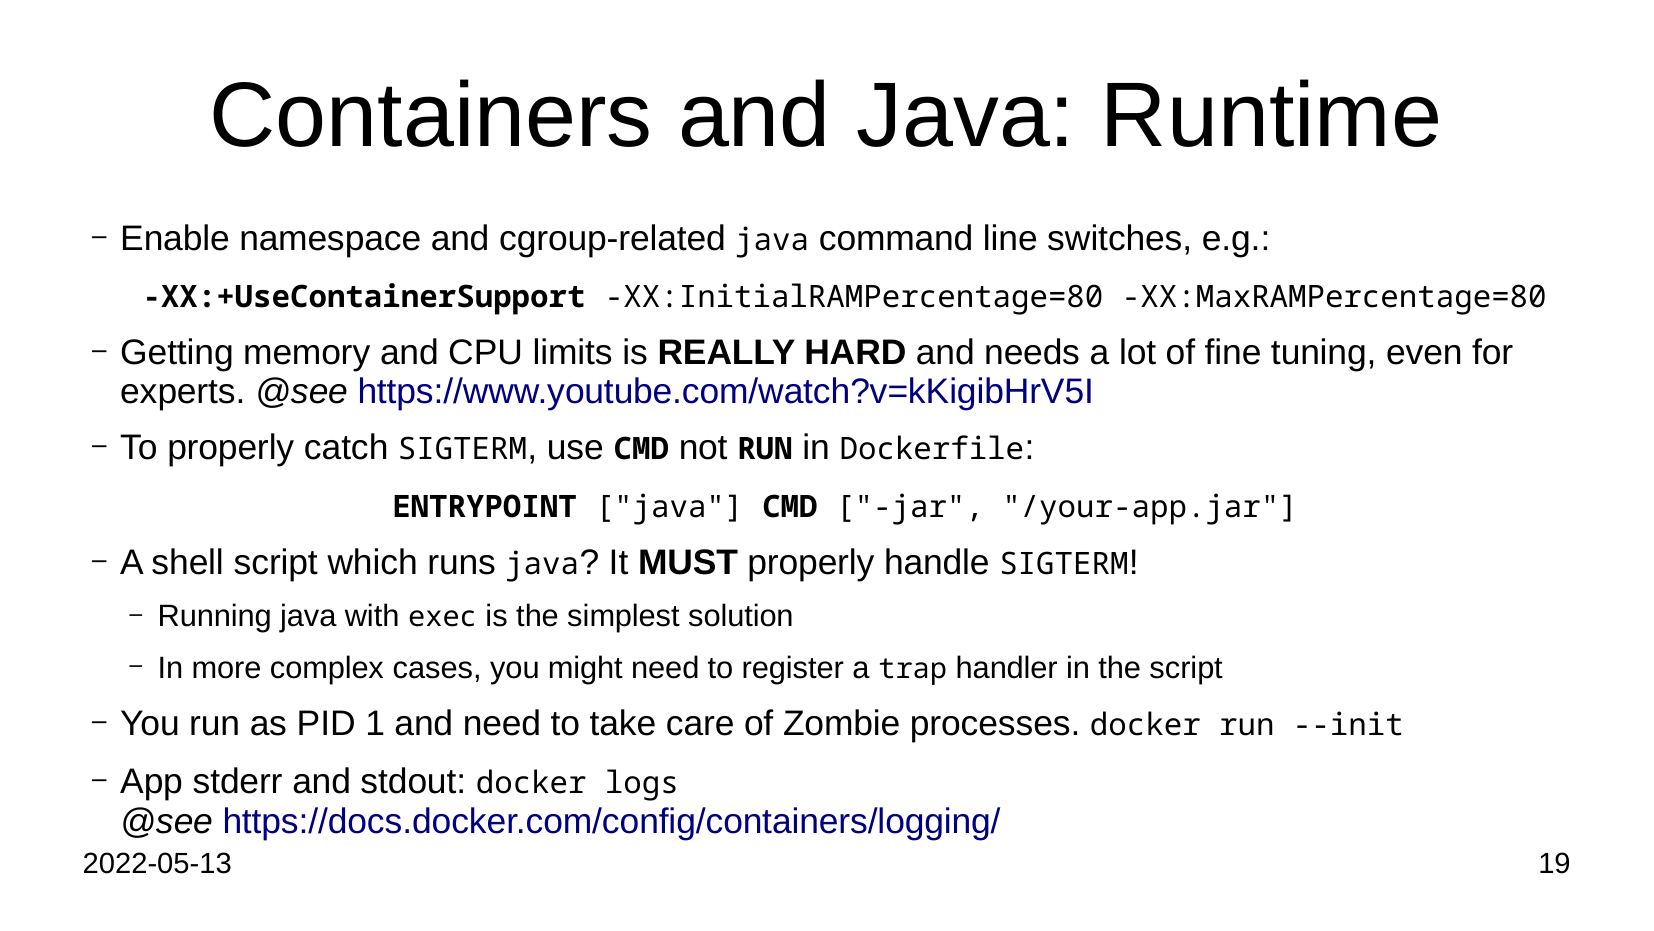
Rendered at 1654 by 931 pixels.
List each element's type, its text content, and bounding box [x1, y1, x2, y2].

title Containers and Java: Runtime [82, 37, 1571, 193]
list Enable namespace and cgroup-related java command line switches, e.g.: -XX:+UseContainerSupport -XX:InitialRAMPercentage=80 -XX:MaxRAMPercentage=80 Getting memory and CPU limits is REALLY HARD and needs a lot of fine tuning, even for experts. @see https://www.youtube.com/watch?v=kKigibHrV5I To properly catch SIGTERM, use CMD not RUN in Dockerfile: ENTRYPOINT ["java"] CMD ["-jar", "/your-app.jar"] A shell script which runs java? It MUST properly handle SIGTERM! Running java with exec is the simplest solution In more complex cases, you might need to register a trap handler in the script You run as PID 1 and need to take care of Zombie processes. docker run --init App stderr and stdout: docker logs @see https://docs.docker.com/config/containers/logging/ [82, 217, 1571, 851]
